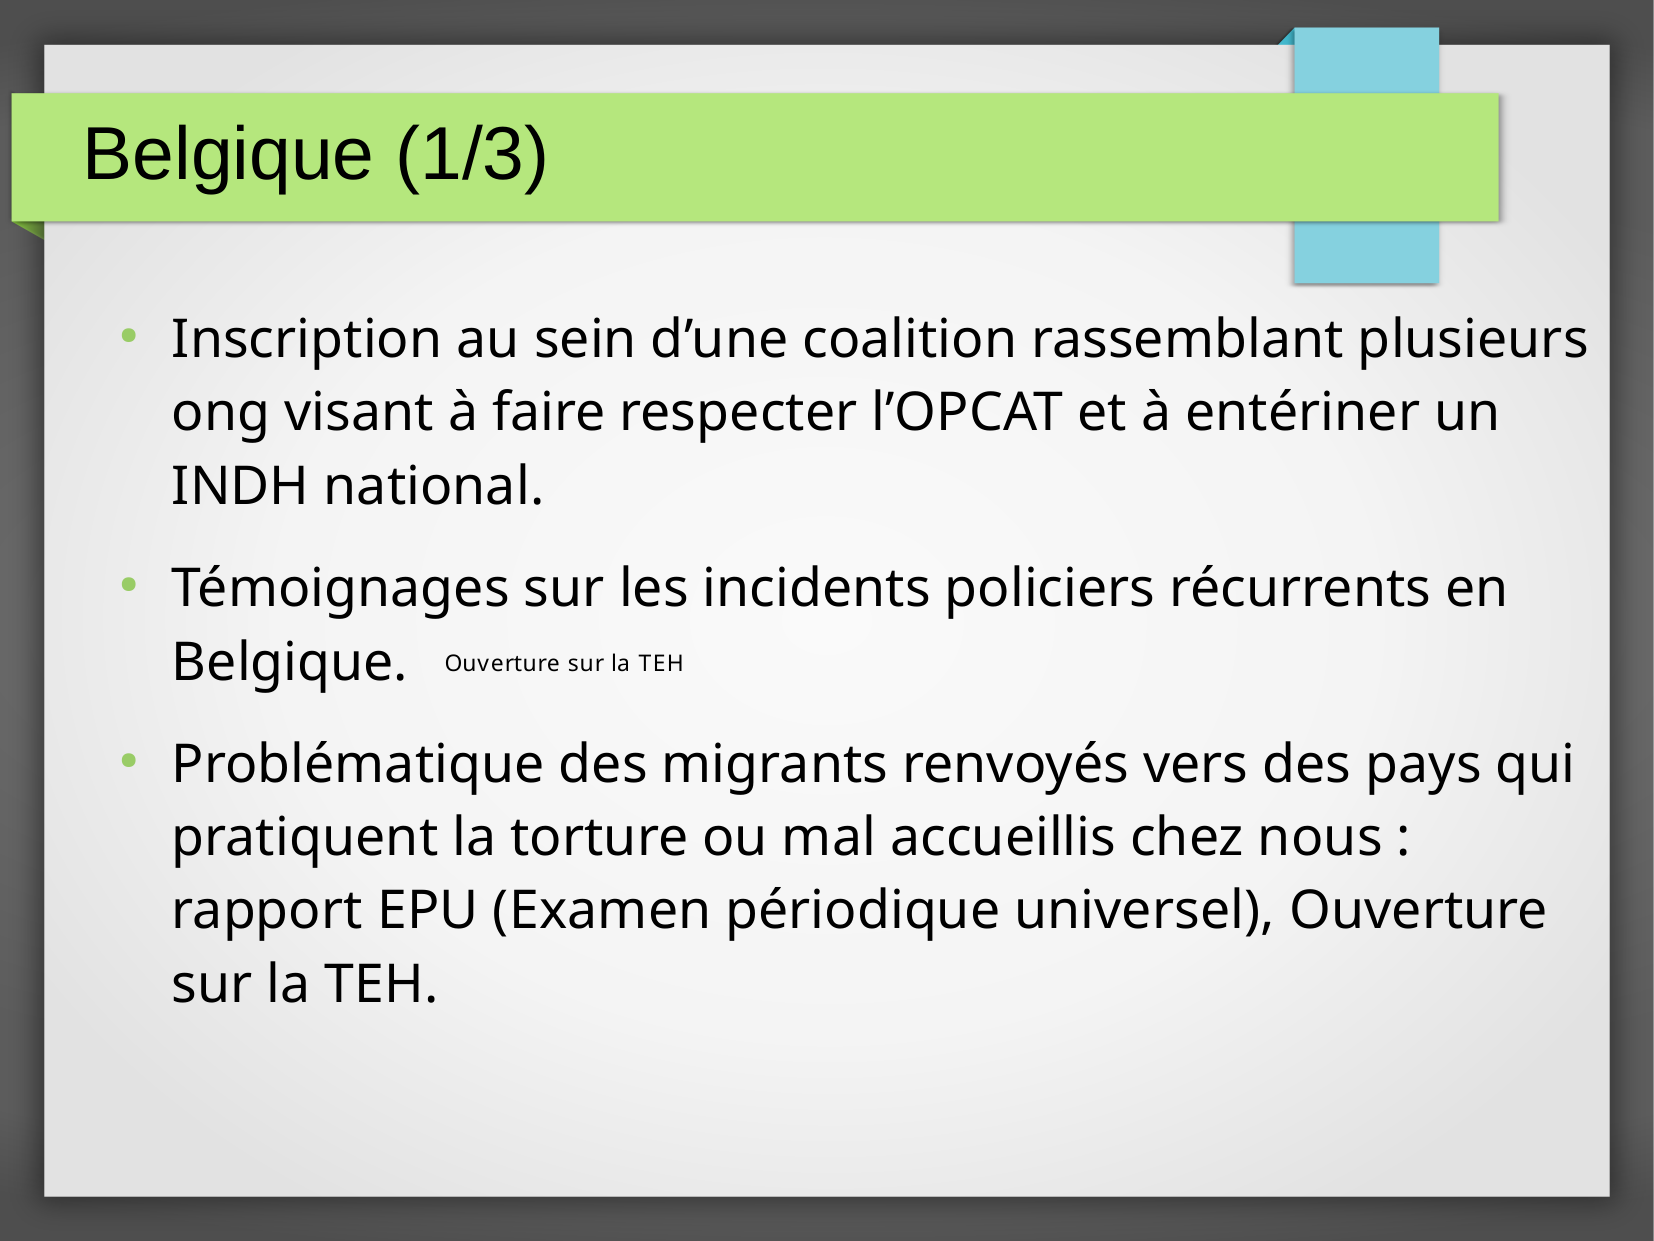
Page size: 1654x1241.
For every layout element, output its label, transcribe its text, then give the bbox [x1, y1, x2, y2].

list Inscription au sein d’une coalition rassemblant plusieurs ong visant à faire respecter l’OPCAT et à entériner un INDH national. Témoignages sur les incidents policiers récurrents en Belgique. Problématique des migrants renvoyés vers des pays qui pratiquent la torture ou mal accueillis chez nous : rapport EPU (Examen périodique universel), Ouverture sur la TEH. [101, 300, 1591, 1020]
title Belgique (1/3) [82, 94, 1264, 213]
picture [0, 0, 1654, 1241]
chart [324, 532, 1329, 709]
